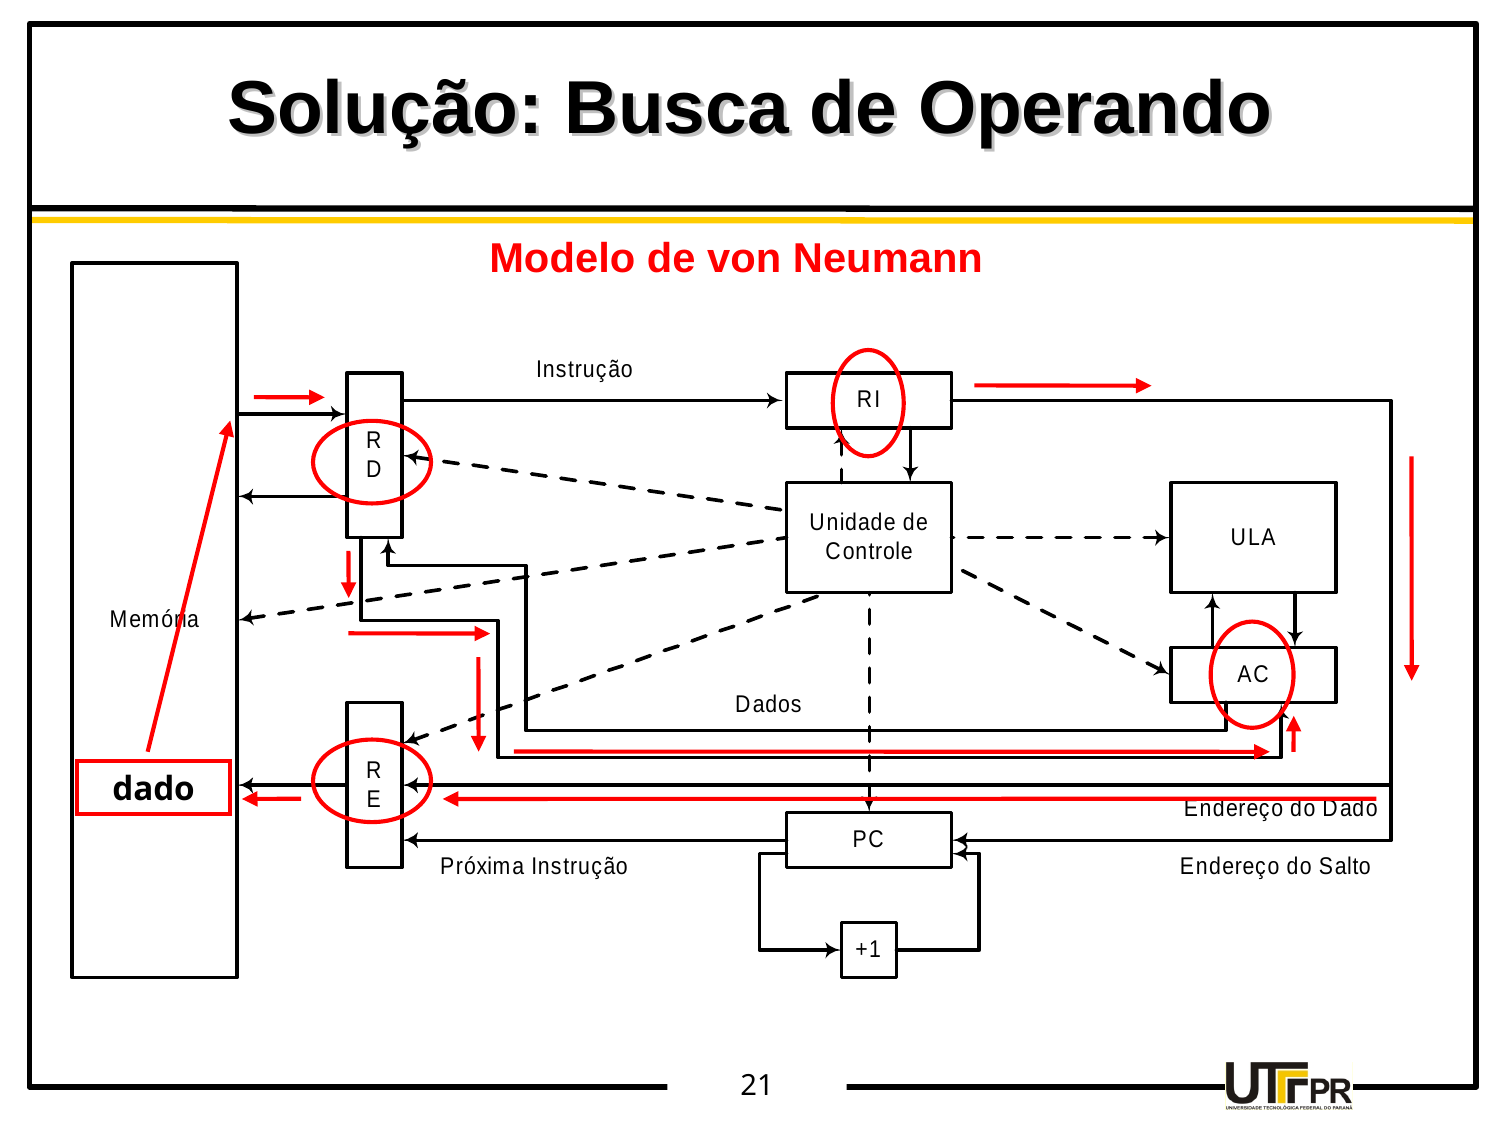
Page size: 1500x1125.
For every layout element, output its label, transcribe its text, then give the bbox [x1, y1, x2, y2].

chart [64, 255, 1424, 986]
text_box dado [76, 760, 231, 815]
picture [1225, 1062, 1353, 1110]
title Solução: Busca de Operando [41, 65, 1459, 158]
list Modelo de von Neumann [72, 231, 1400, 255]
